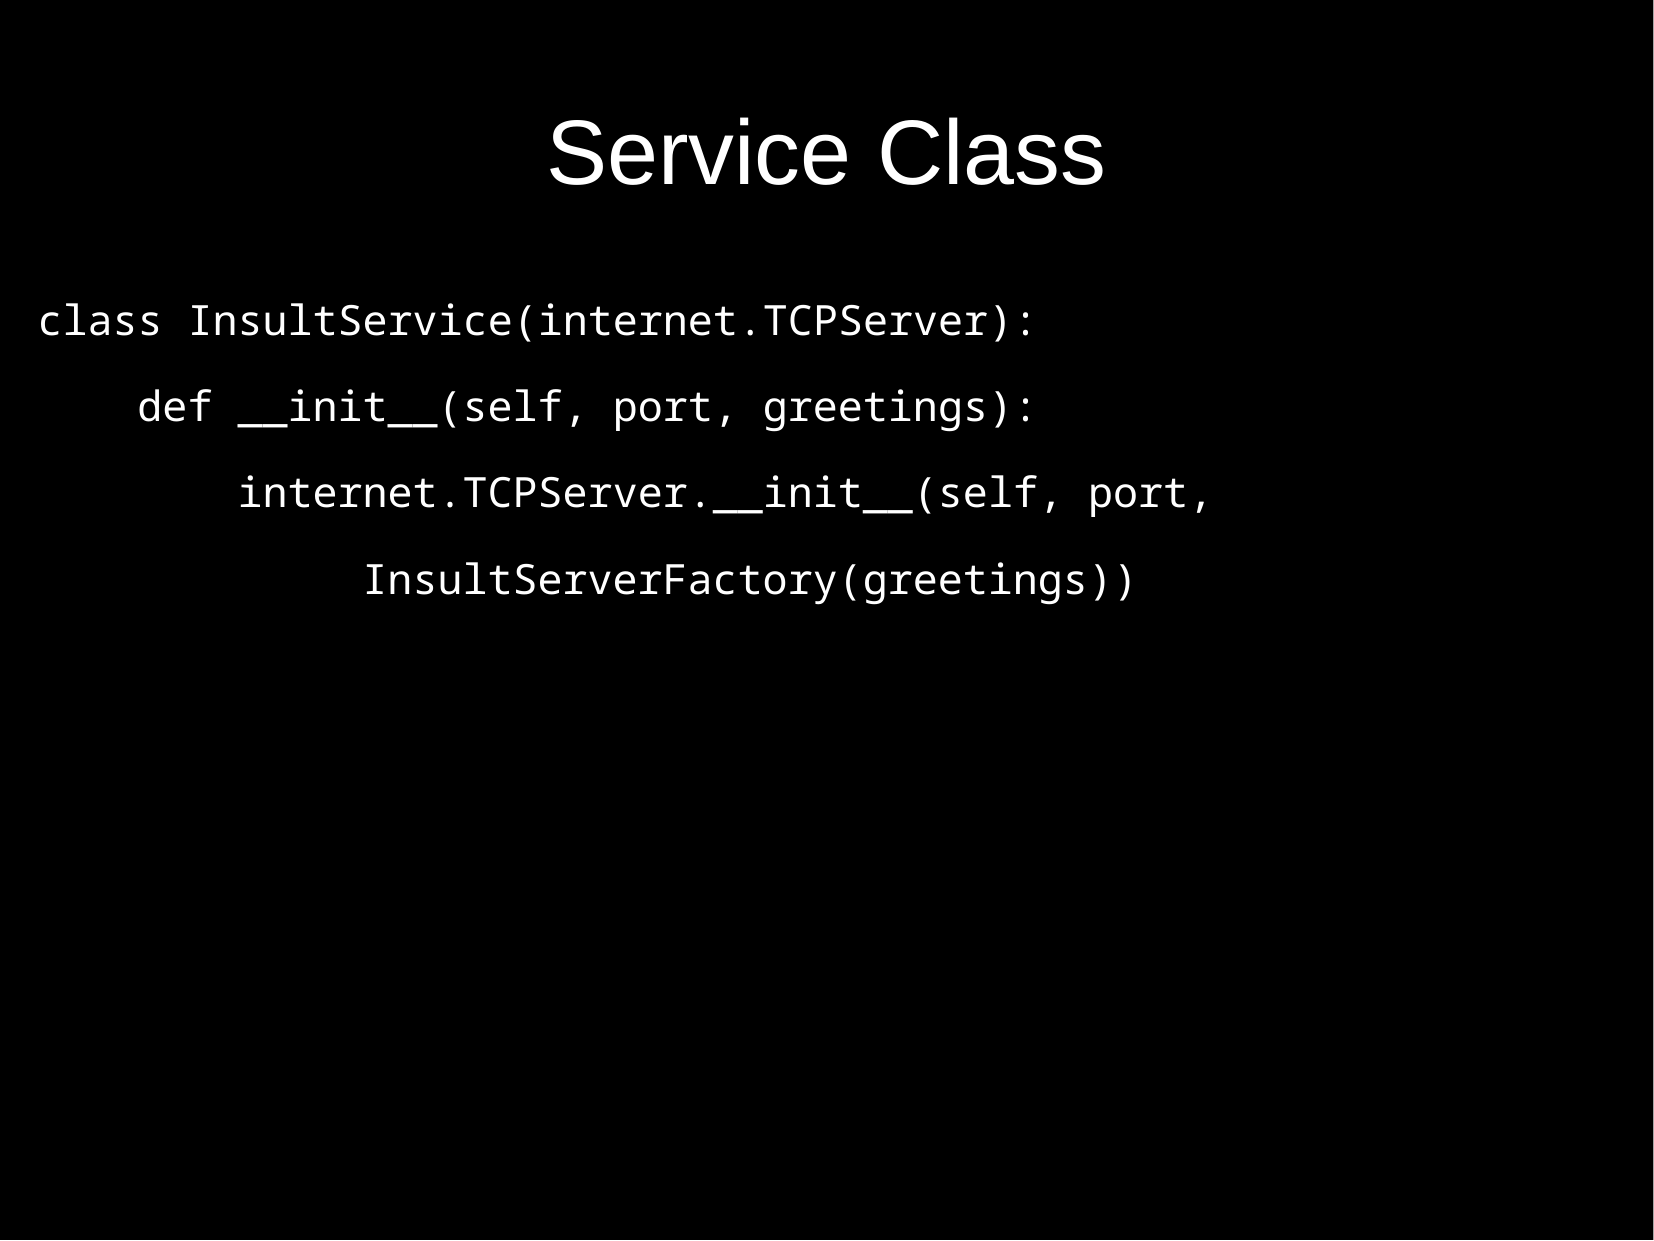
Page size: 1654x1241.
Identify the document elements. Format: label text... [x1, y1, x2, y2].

list class InsultService(internet.TCPServer): def __init__(self, port, greetings): internet.TCPServer.__init__(self, port, InsultServerFactory(greetings)) [37, 290, 1613, 1094]
title Service Class [82, 56, 1571, 250]
